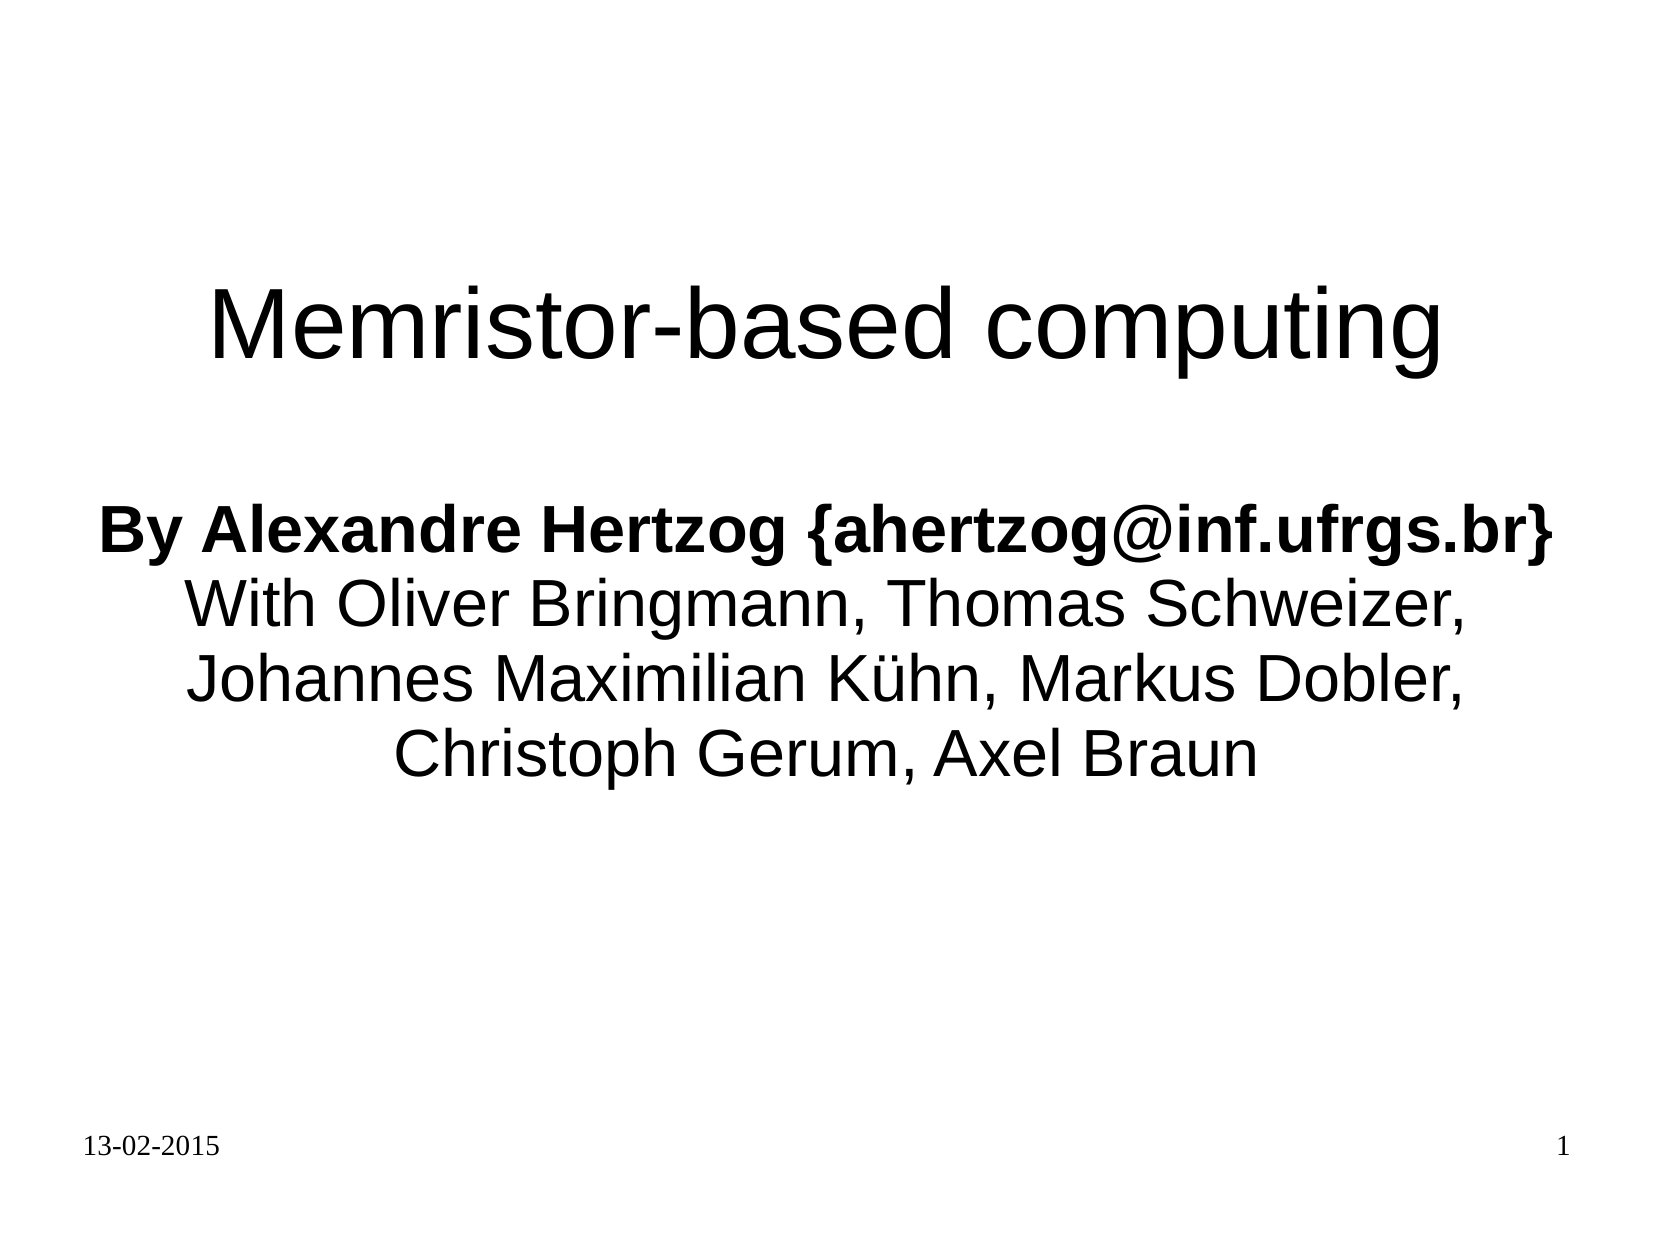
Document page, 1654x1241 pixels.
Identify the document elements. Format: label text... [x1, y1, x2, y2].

subtitle Memristor-based computing By Alexandre Hertzog {ahertzog@inf.ufrgs.br} With Oliver Bringmann, Thomas Schweizer, Johannes Maximilian Kühn, Markus Dobler, Christoph Gerum, Axel Braun [82, 49, 1571, 1010]
